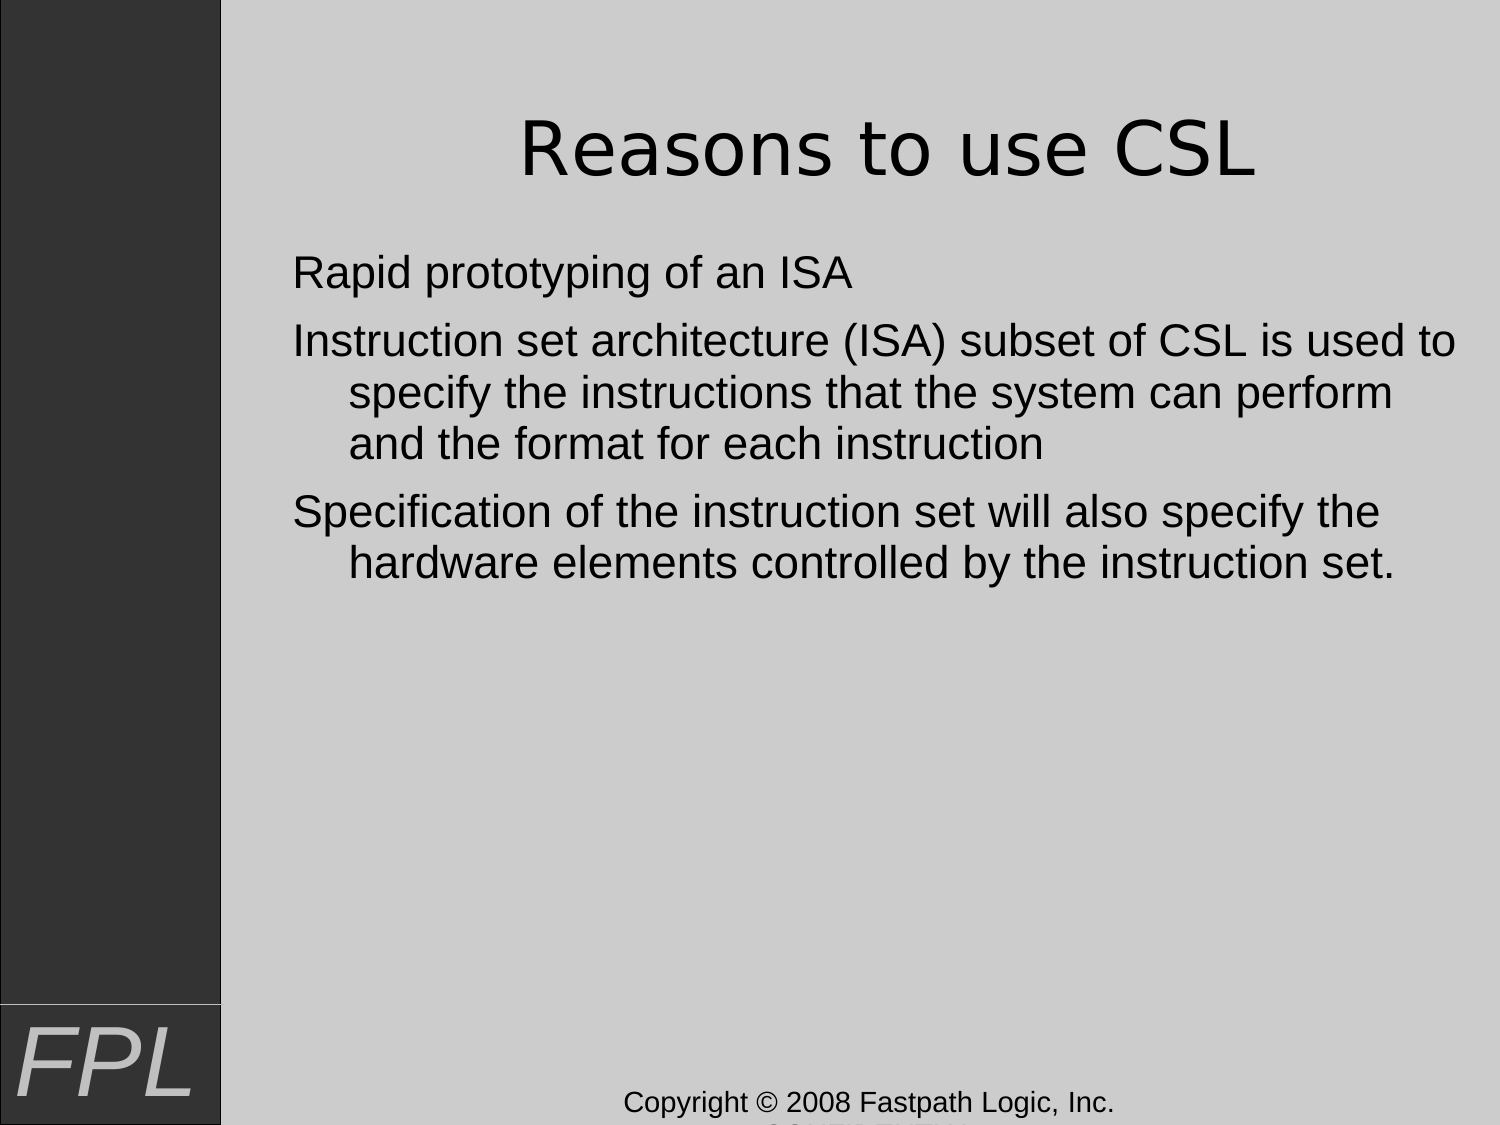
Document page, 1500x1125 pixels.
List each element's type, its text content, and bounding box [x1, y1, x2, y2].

title Reasons to use CSL [387, 52, 1388, 247]
list Rapid prototyping of an ISA Instruction set architecture (ISA) subset of CSL is used to specify the instructions that the system can perform and the format for each instruction Specification of the instruction set will also specify the hardware elements controlled by the instruction set. [292, 247, 1483, 1070]
